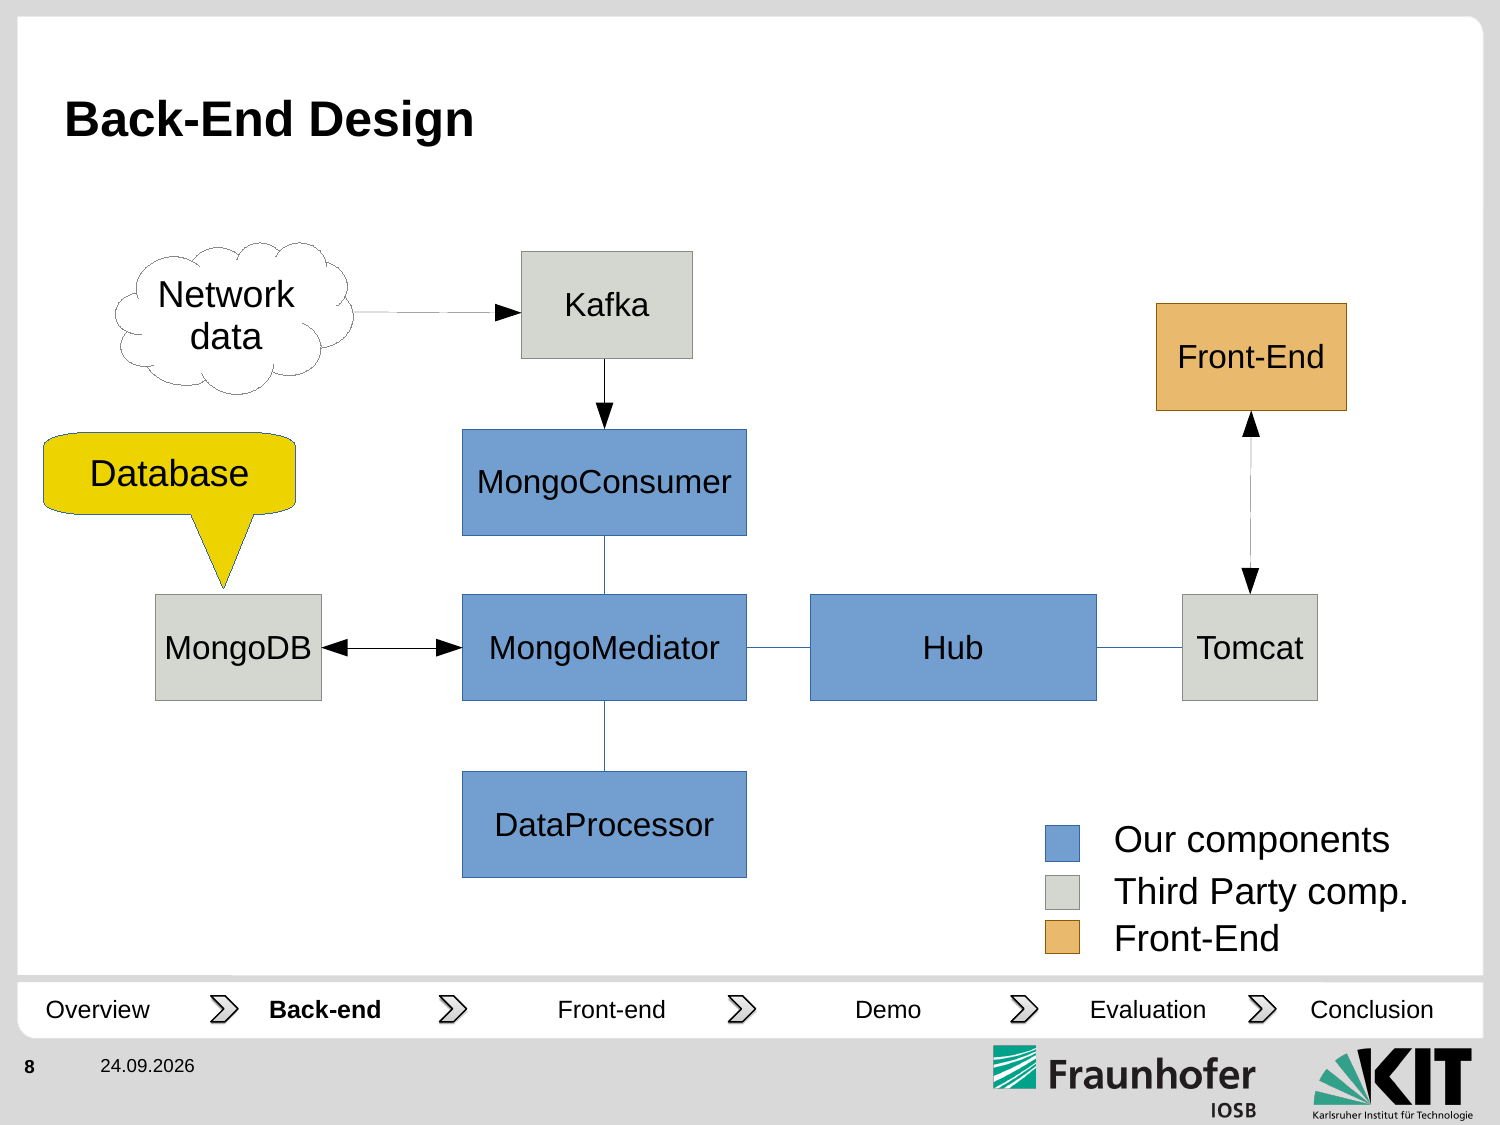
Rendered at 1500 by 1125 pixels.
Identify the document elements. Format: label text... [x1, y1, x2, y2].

picture [0, 0, 1500, 1125]
title Back-End Design [64, 54, 1198, 147]
text_box MongoDB [155, 594, 322, 701]
text_box Demo [840, 986, 937, 1031]
text_box Back-end [254, 986, 418, 1031]
text_box Overview [30, 986, 194, 1031]
text_box Tomcat [1182, 594, 1318, 701]
text_box Kafka [521, 251, 693, 359]
text_box Front-End [1156, 303, 1347, 411]
text_box [1045, 920, 1080, 954]
text_box DataProcessor [462, 771, 747, 878]
text_box Front-End [1099, 910, 1296, 967]
text_box [1045, 825, 1080, 862]
text_box 17.04.2019 [100, 1053, 272, 1113]
text_box Hub [810, 594, 1097, 701]
text_box Front-end [542, 986, 682, 1031]
text_box [1045, 875, 1080, 910]
text_box MongoConsumer [462, 429, 747, 536]
text_box [728, 995, 756, 1022]
text_box [210, 995, 238, 1022]
text_box Conclusion [1295, 986, 1500, 1031]
text_box Third Party comp. [1099, 863, 1425, 920]
text_box MongoMediator [462, 594, 747, 701]
text_box Network data [115, 242, 354, 395]
text_box Database [43, 432, 296, 589]
text_box [1010, 995, 1038, 1022]
text_box [439, 995, 467, 1022]
text_box [1248, 995, 1277, 1022]
text_box Our components [1099, 810, 1406, 863]
text_box Evaluation [1075, 986, 1222, 1031]
